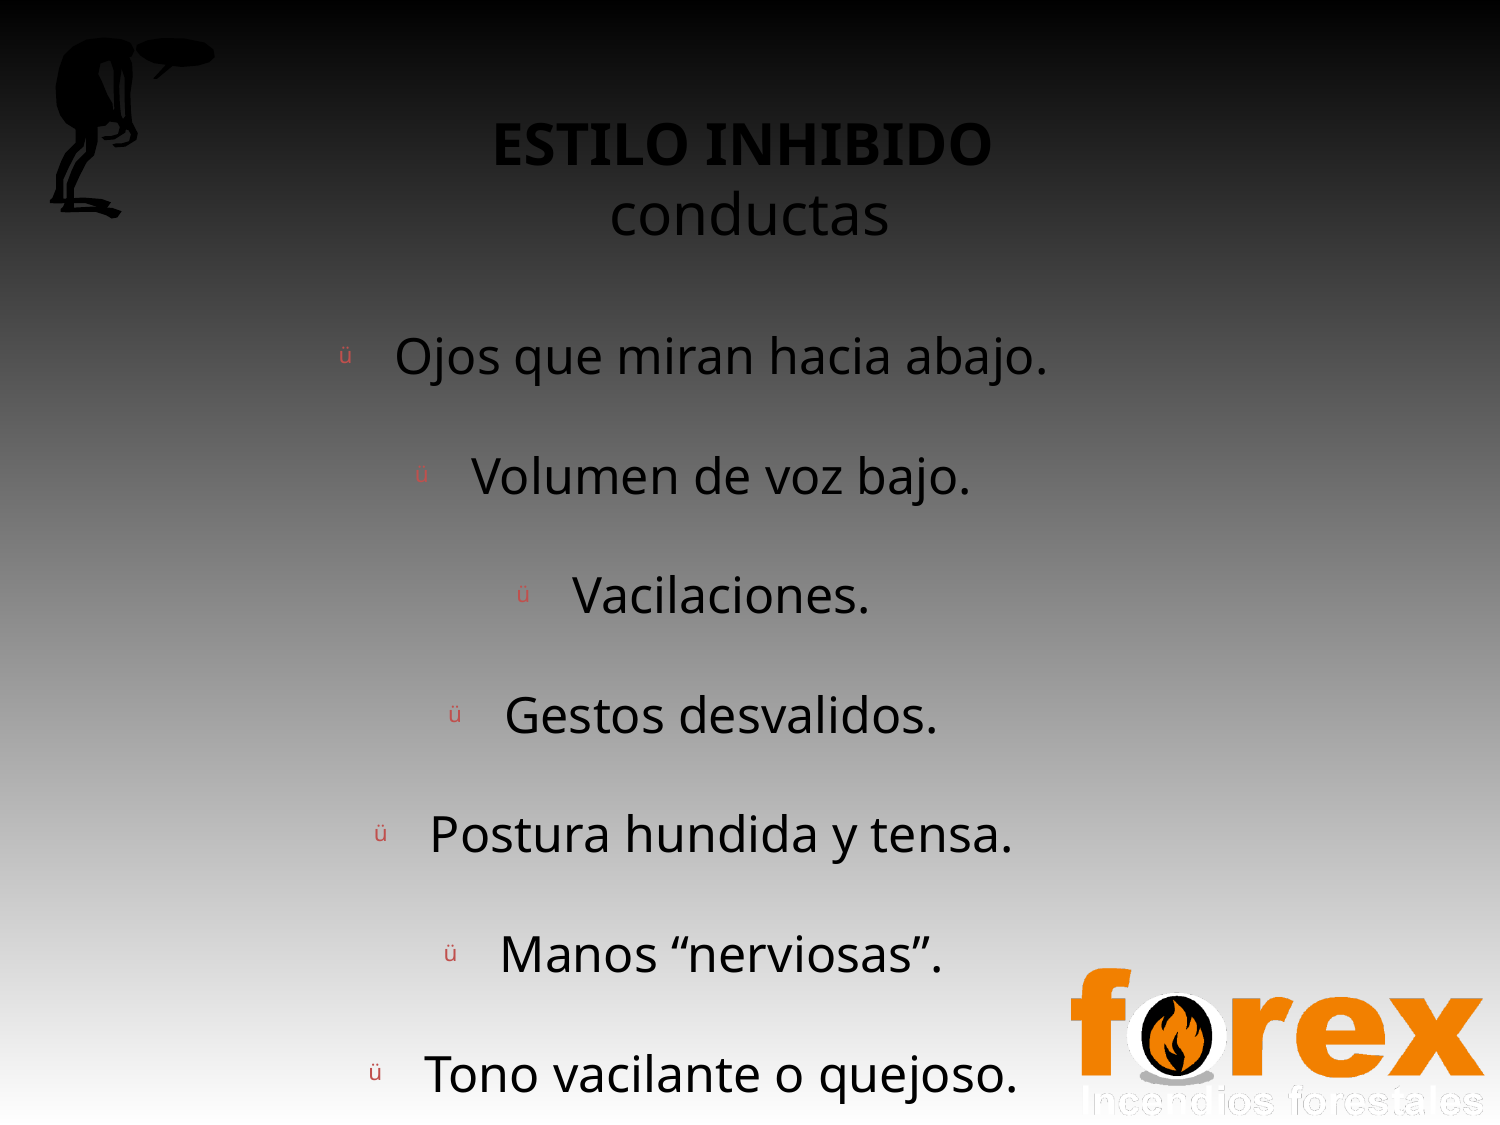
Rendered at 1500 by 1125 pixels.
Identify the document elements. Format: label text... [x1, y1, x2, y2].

chart [49, 37, 215, 219]
picture [1054, 927, 1500, 1125]
title ESTILO INHIBIDO conductas [112, 99, 1388, 288]
list Ojos que miran hacia abajo. Volumen de voz bajo. Vacilaciones. Gestos desvalidos. Postura hundida y tensa. Manos “nerviosas”. Tono vacilante o quejoso. Risitas “falsas”. [200, 287, 1188, 963]
